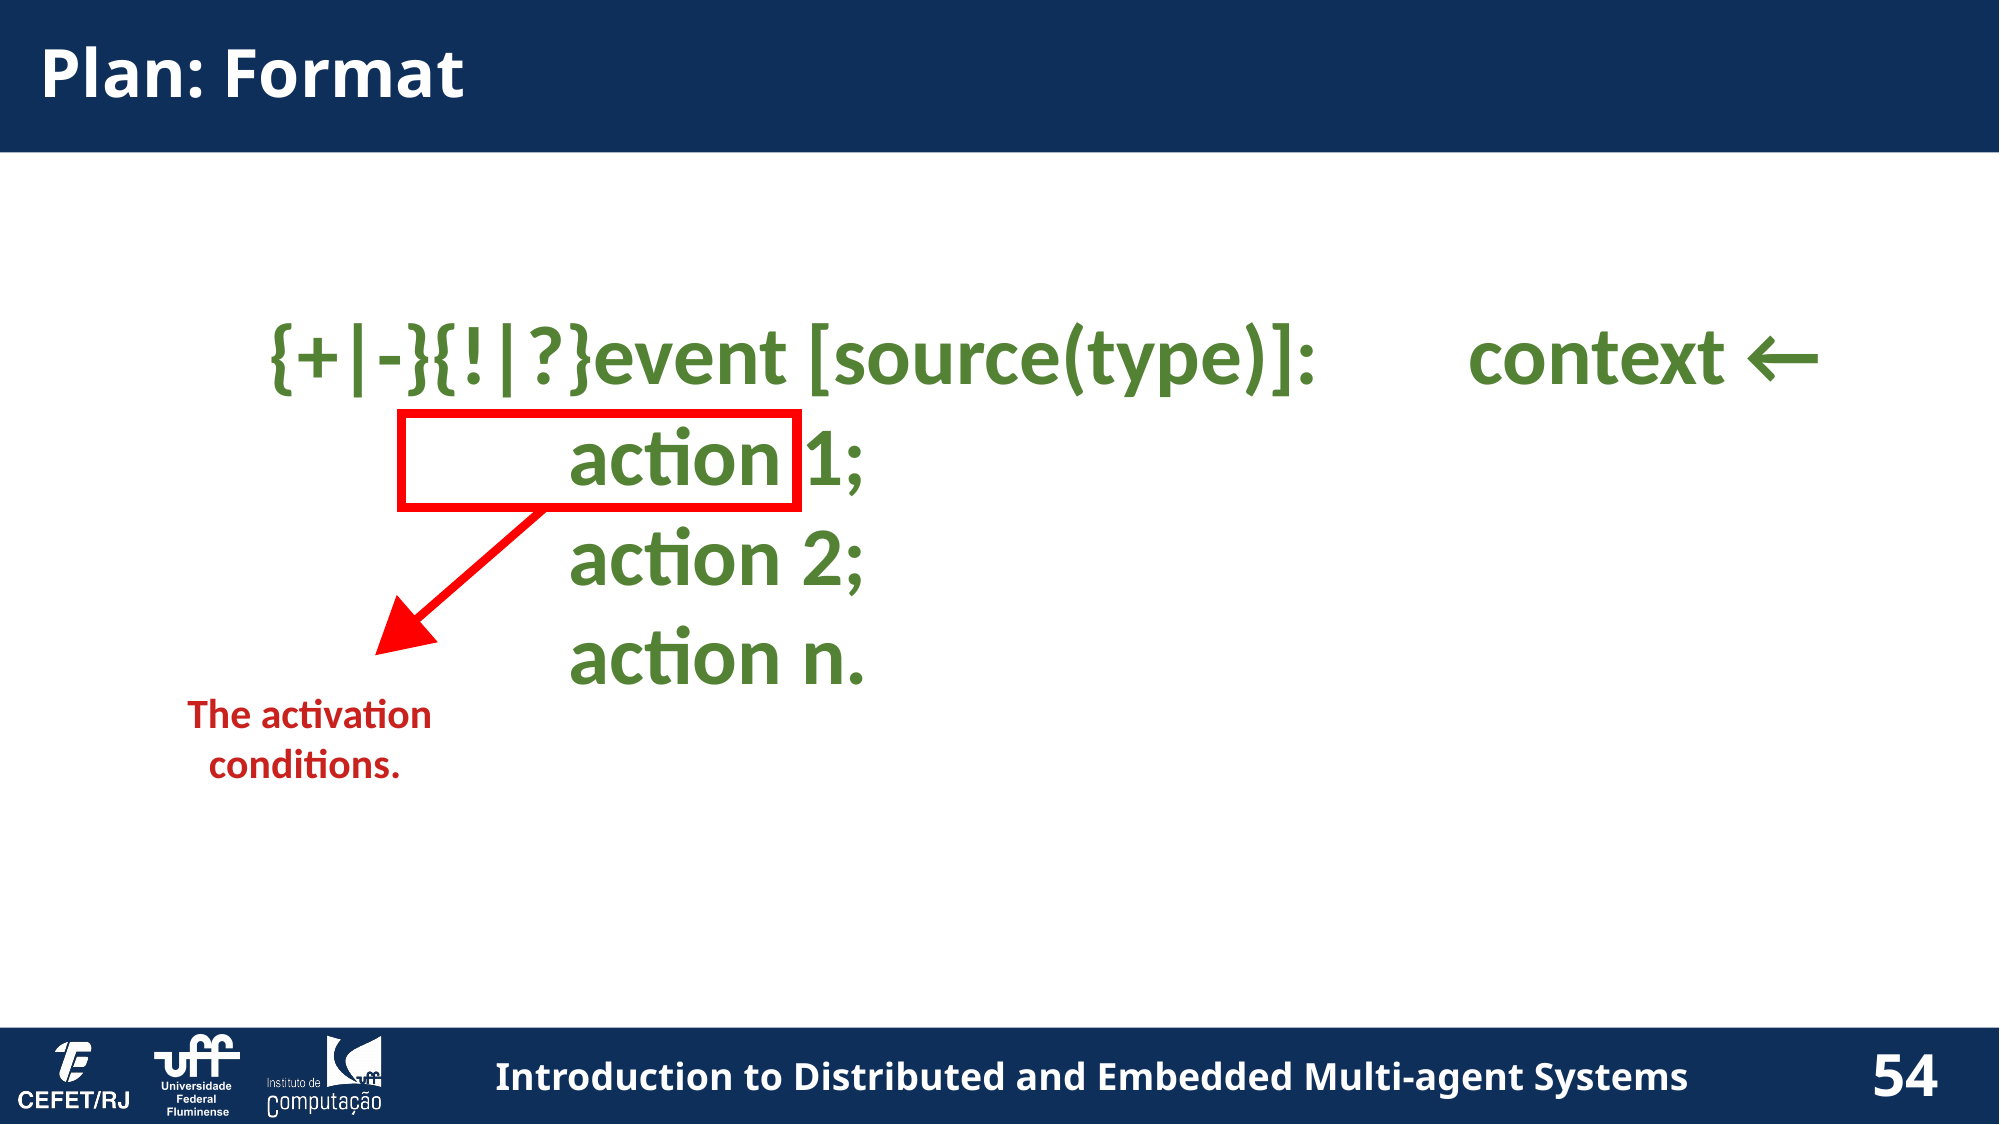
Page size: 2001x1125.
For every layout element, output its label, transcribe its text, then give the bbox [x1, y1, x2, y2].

picture [265, 1033, 383, 1118]
text_box {+|-}{!|?}event [source(type)]: context ← action 1; action 2; action n. [253, 294, 1908, 710]
text_box The activation conditions. [88, 679, 532, 794]
picture [18, 1021, 129, 1125]
text_box Plan: Format [25, 23, 1999, 119]
text_box [375, 504, 548, 656]
picture [153, 1033, 241, 1121]
